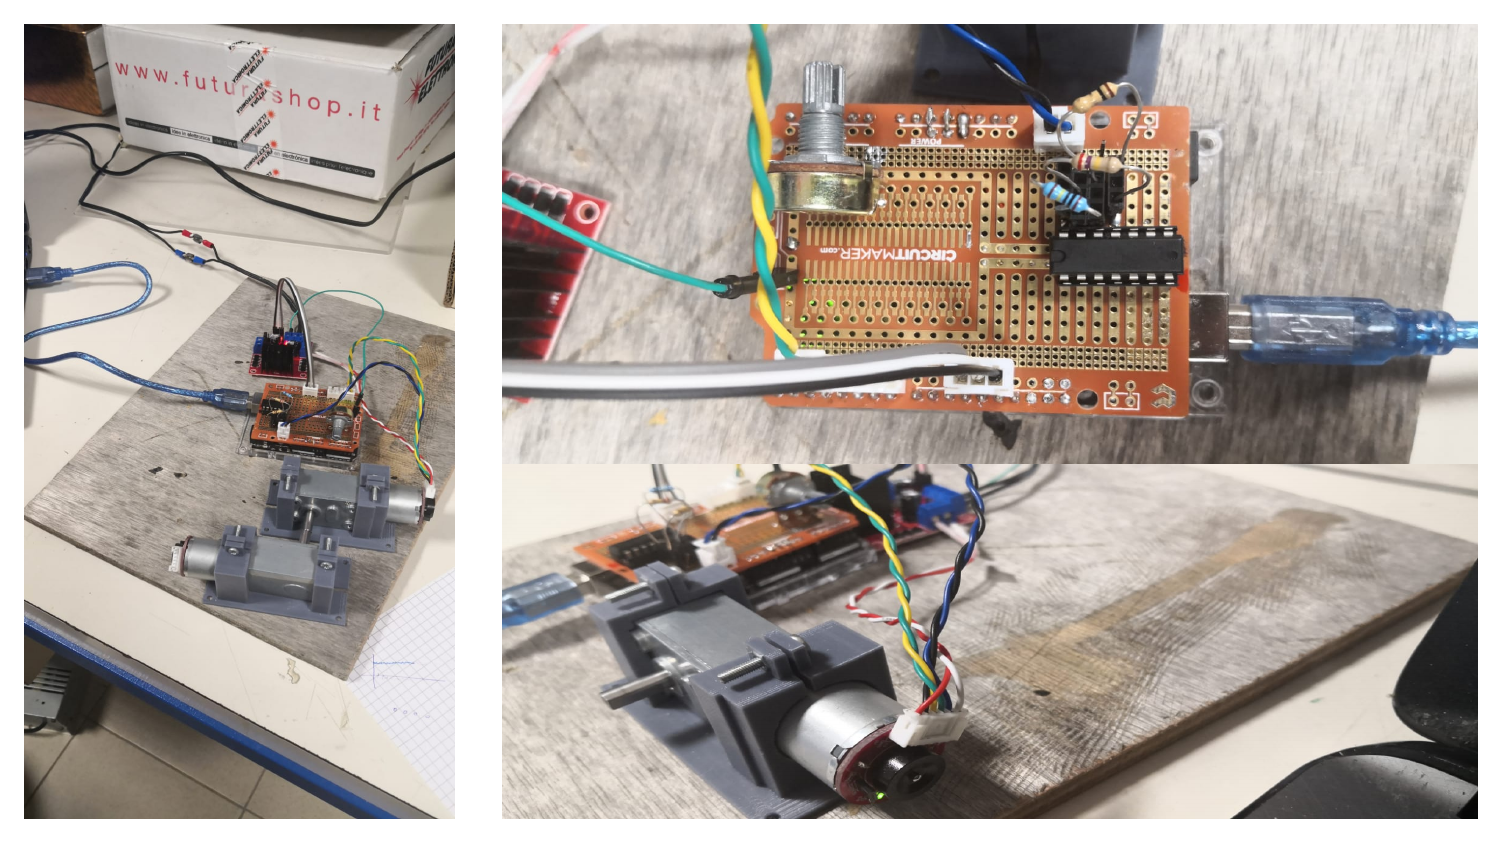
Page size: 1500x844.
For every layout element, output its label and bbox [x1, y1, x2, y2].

picture [502, 24, 1478, 819]
picture [24, 24, 455, 819]
